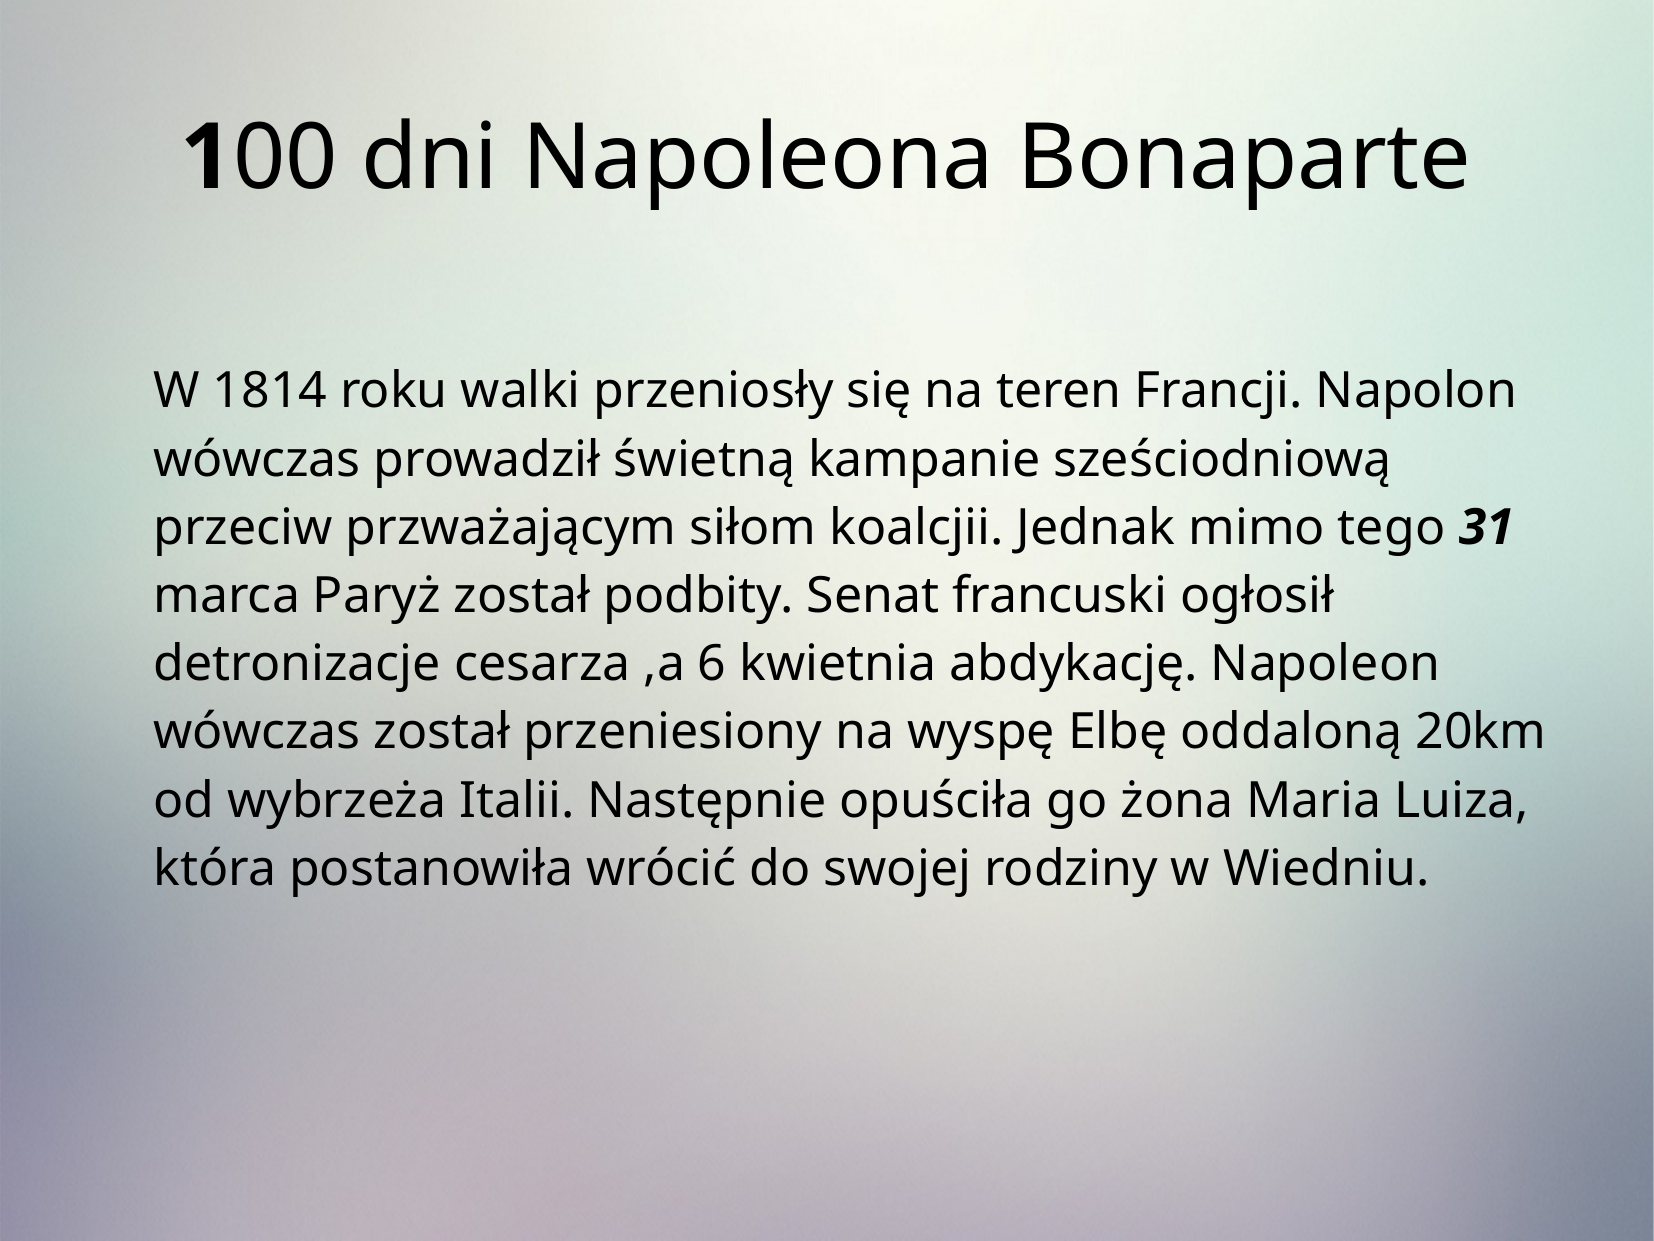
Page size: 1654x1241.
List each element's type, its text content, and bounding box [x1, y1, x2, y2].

title 100 dni Napoleona Bonaparte [82, 49, 1571, 256]
list W 1814 roku walki przeniosły się na teren Francji. Napolon wówczas prowadził świetną kampanie sześciodniową przeciw przważającym siłom koalcjii. Jednak mimo tego 31 marca Paryż został podbity. Senat francuski ogłosił detronizacje cesarza ,a 6 kwietnia abdykację. Napoleon wówczas został przeniesiony na wyspę Elbę oddaloną 20km od wybrzeża Italii. Następnie opuściła go żona Maria Luiza, która postanowiła wrócić do swojej rodziny w Wiedniu. [82, 256, 1571, 1182]
picture [0, 0, 1654, 1241]
